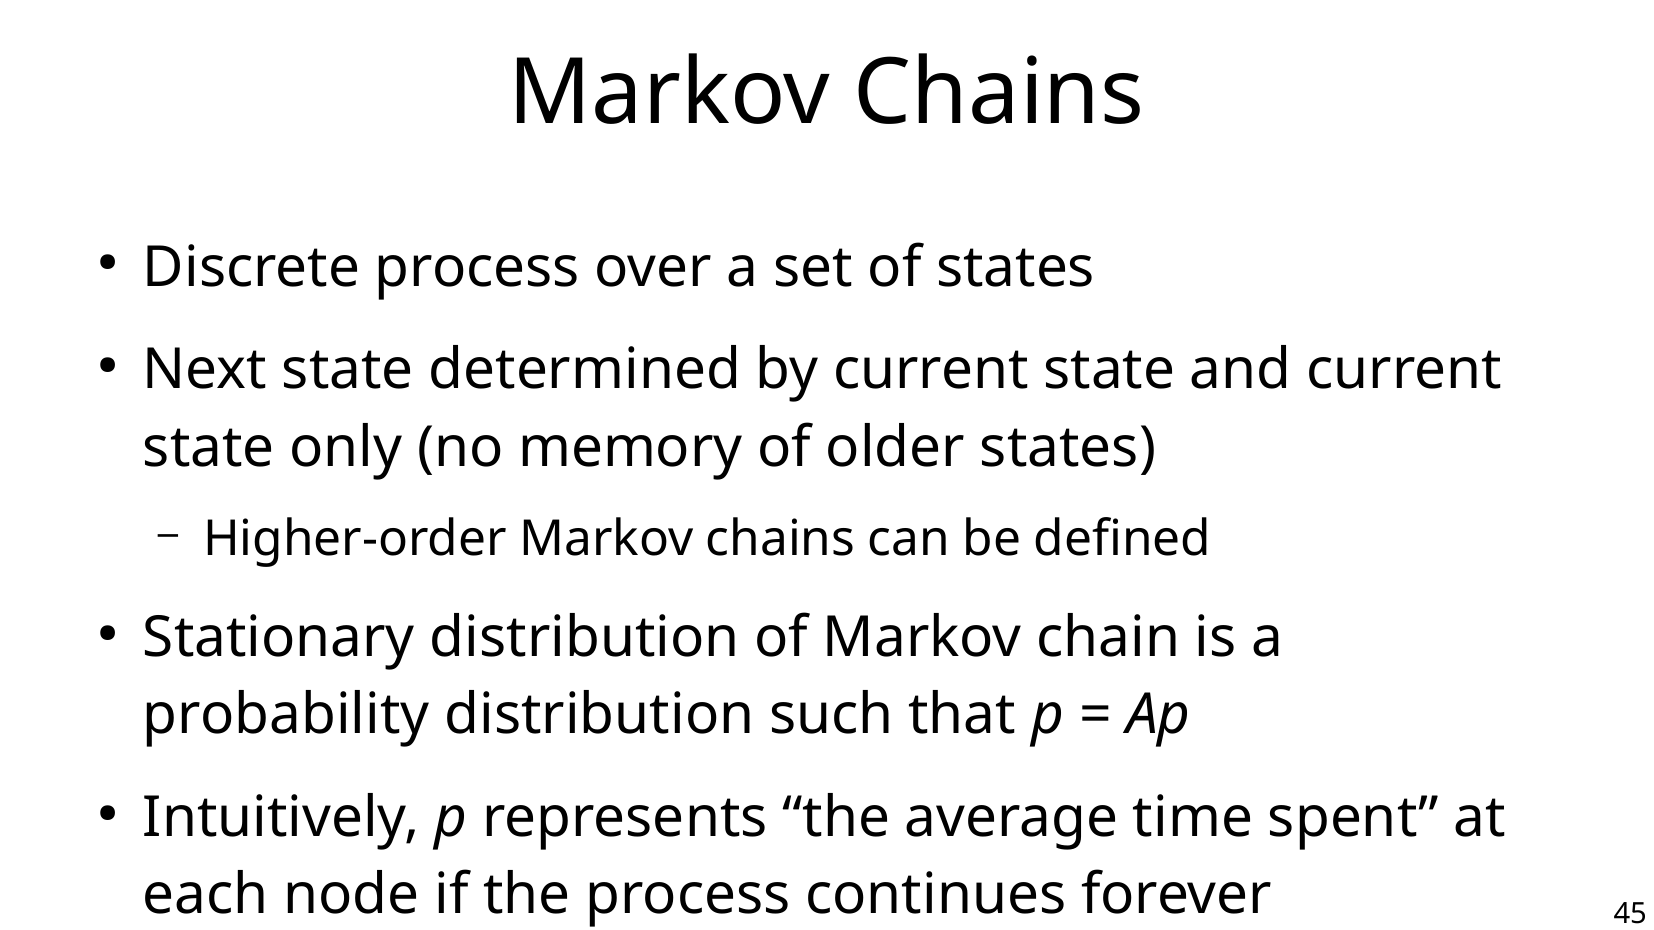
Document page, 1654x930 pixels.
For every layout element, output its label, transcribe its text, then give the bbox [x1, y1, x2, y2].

list Discrete process over a set of states Next state determined by current state and current state only (no memory of older states) Higher-order Markov chains can be defined Stationary distribution of Markov chain is a probability distribution such that p = Ap Intuitively, p represents “the average time spent” at each node if the process continues forever [82, 225, 1571, 930]
title Markov Chains [82, 0, 1571, 192]
